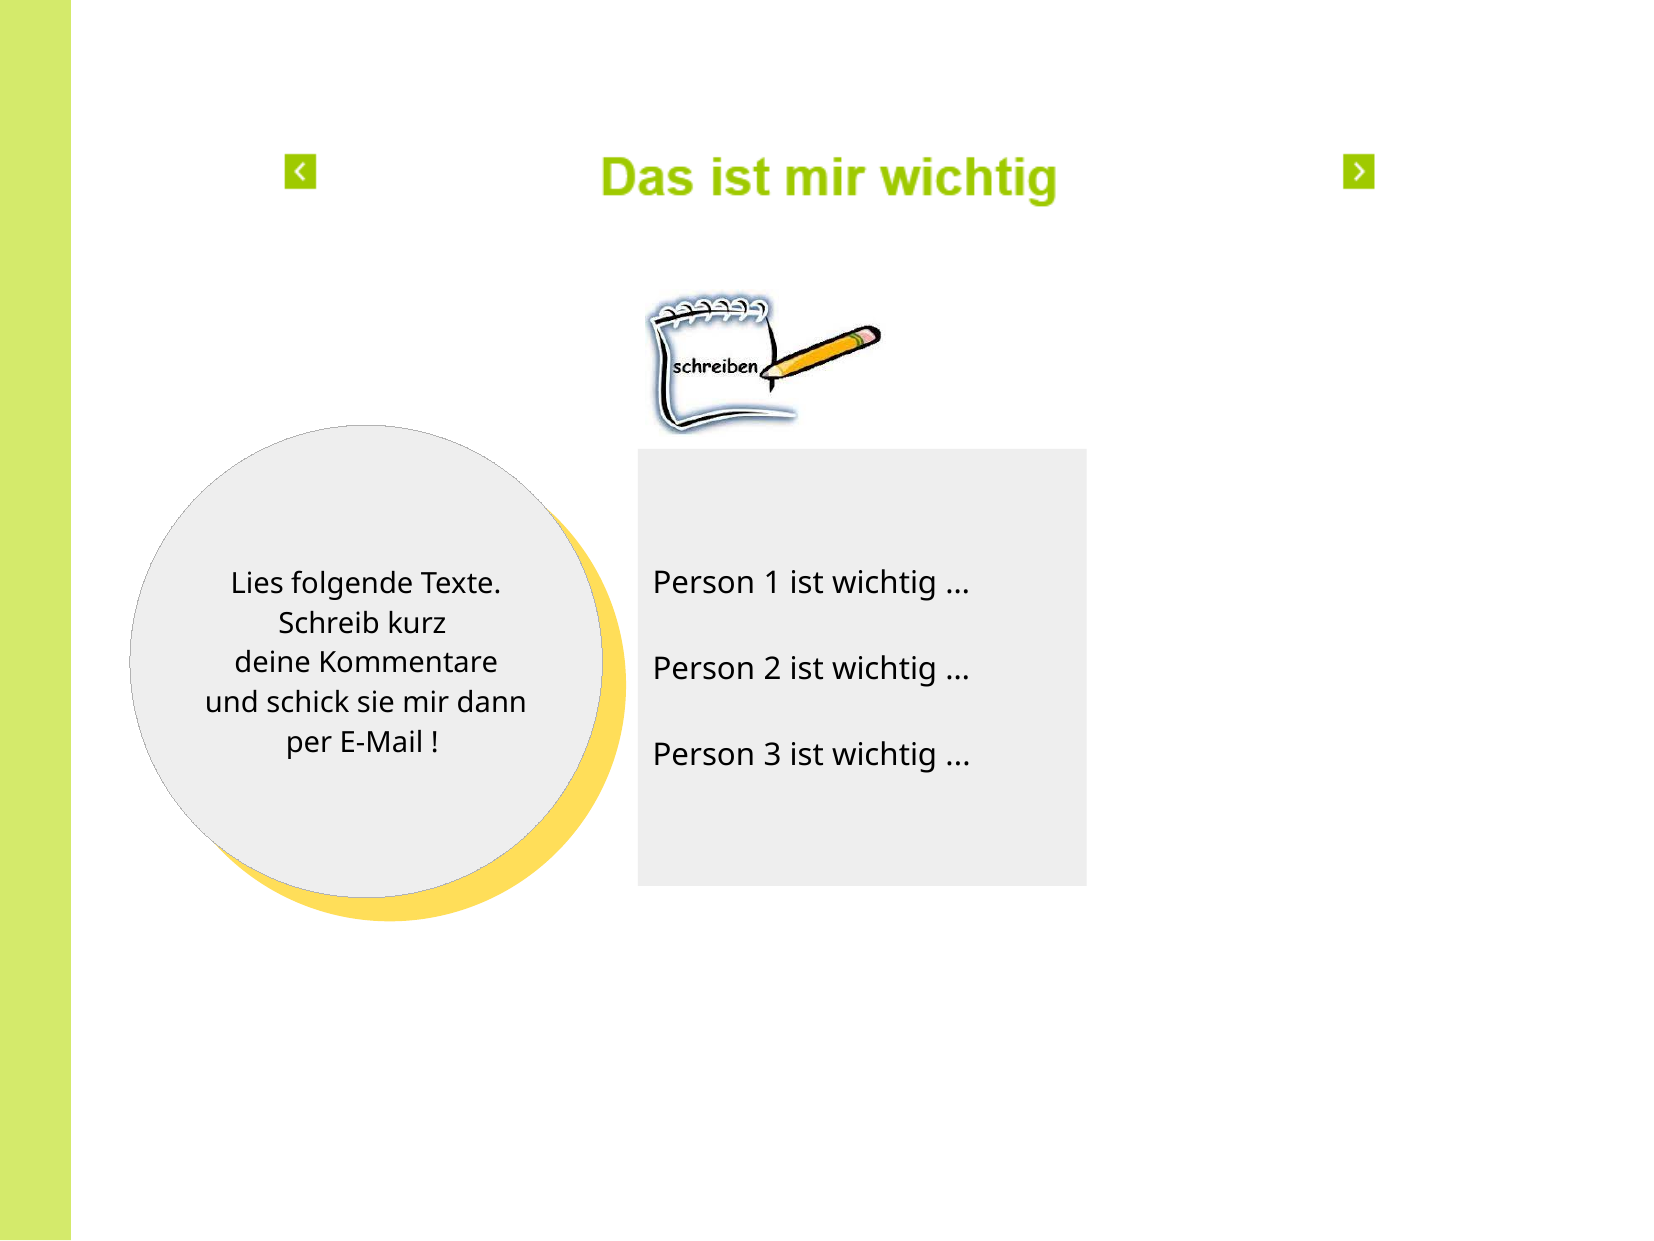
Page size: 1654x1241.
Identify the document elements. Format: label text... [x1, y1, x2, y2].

picture [271, 129, 1381, 224]
text_box [0, 0, 71, 1241]
text_box Person 1 ist wichtig … Person 2 ist wichtig … Person 3 ist wichtig ... [637, 448, 1087, 886]
picture [645, 289, 886, 438]
text_box [214, 506, 627, 922]
text_box Lies folgende Texte. Schreib kurz deine Kommentare und schick sie mir dann per E-Mail ! [129, 425, 603, 898]
